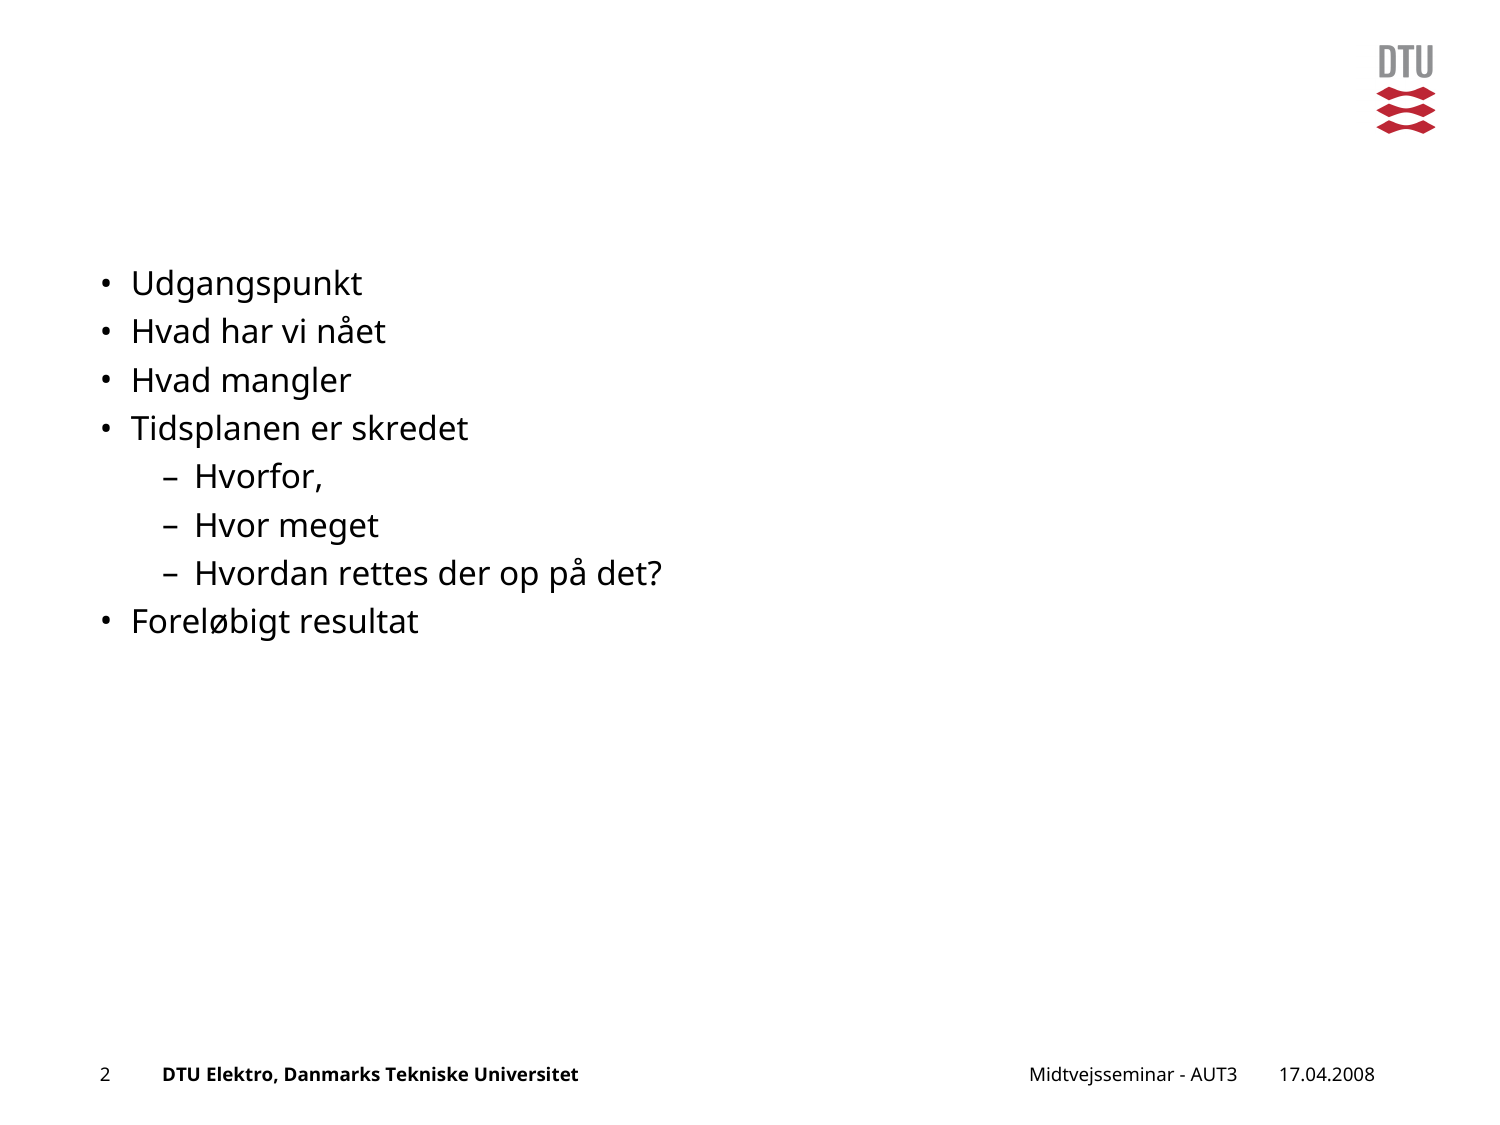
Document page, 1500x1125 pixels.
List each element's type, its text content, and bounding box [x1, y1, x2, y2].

list Udgangspunkt Hvad har vi nået Hvad mangler Tidsplanen er skredet Hvorfor, Hvor meget Hvordan rettes der op på det? Foreløbigt resultat [99, 262, 1375, 1012]
